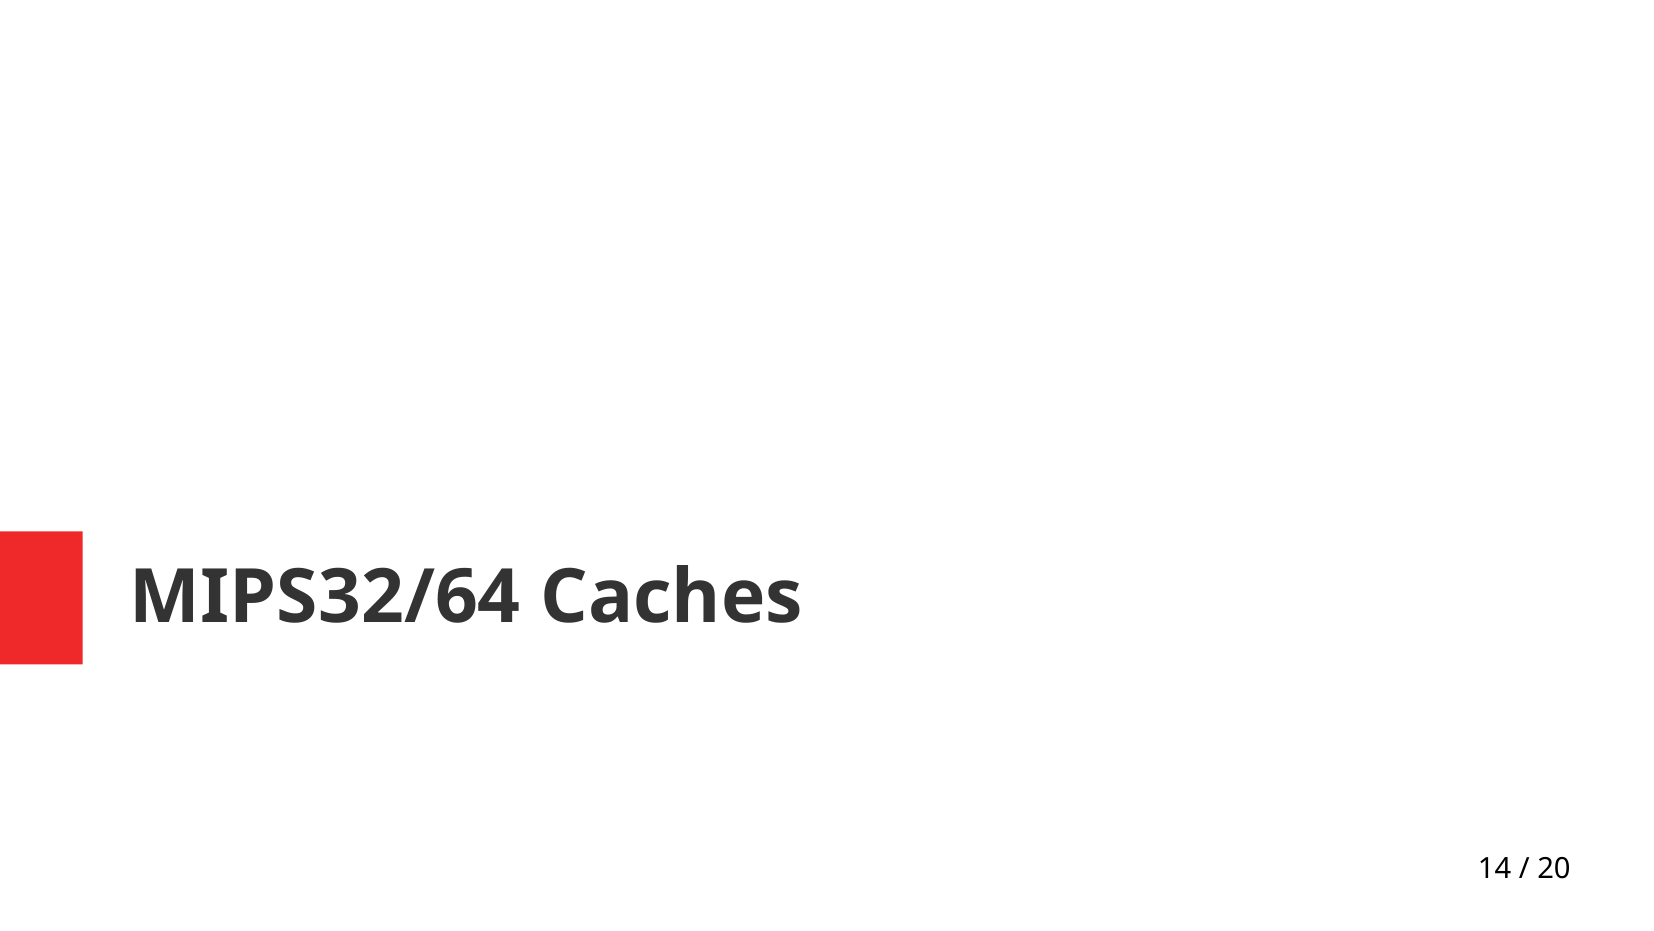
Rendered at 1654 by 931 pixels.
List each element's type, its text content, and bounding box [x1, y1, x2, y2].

title MIPS32/64 Caches [129, 504, 1536, 683]
